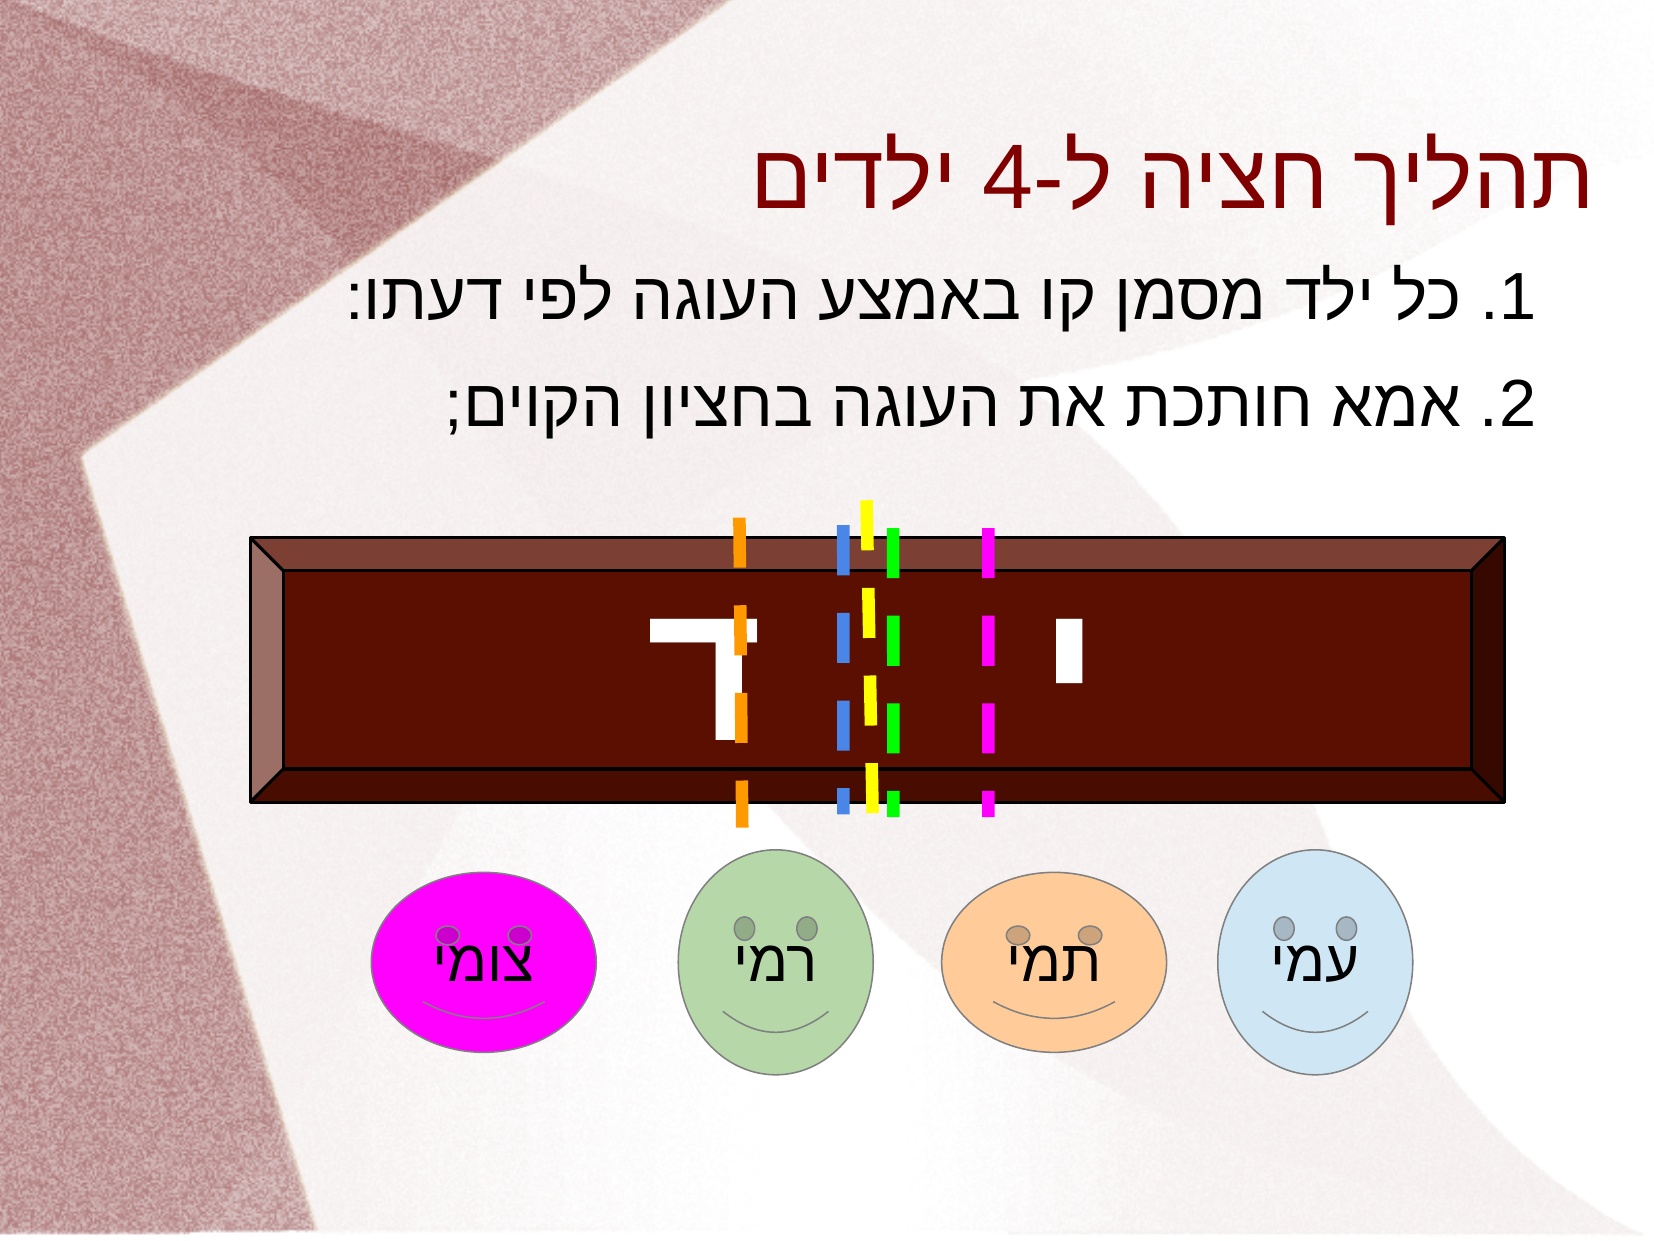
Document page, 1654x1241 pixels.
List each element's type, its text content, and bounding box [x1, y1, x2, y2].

text_box תמי [941, 872, 1167, 1053]
title תהליך חציה ל-4 ילדים [273, 71, 1596, 279]
text_box 2. אמא חותכת את העוגה בחציון הקוים; [288, 352, 1552, 459]
text_box 1. כל ילד מסמן קו באמצע העוגה לפי דעתו: [288, 245, 1552, 352]
text_box [251, 571, 631, 803]
text_box צומי [371, 872, 597, 1053]
text_box עמי [1217, 849, 1413, 1075]
text_box רמי [678, 849, 874, 1075]
picture [0, 0, 1654, 1241]
text_box י ד [631, 525, 1124, 815]
text_box [1124, 537, 1505, 803]
